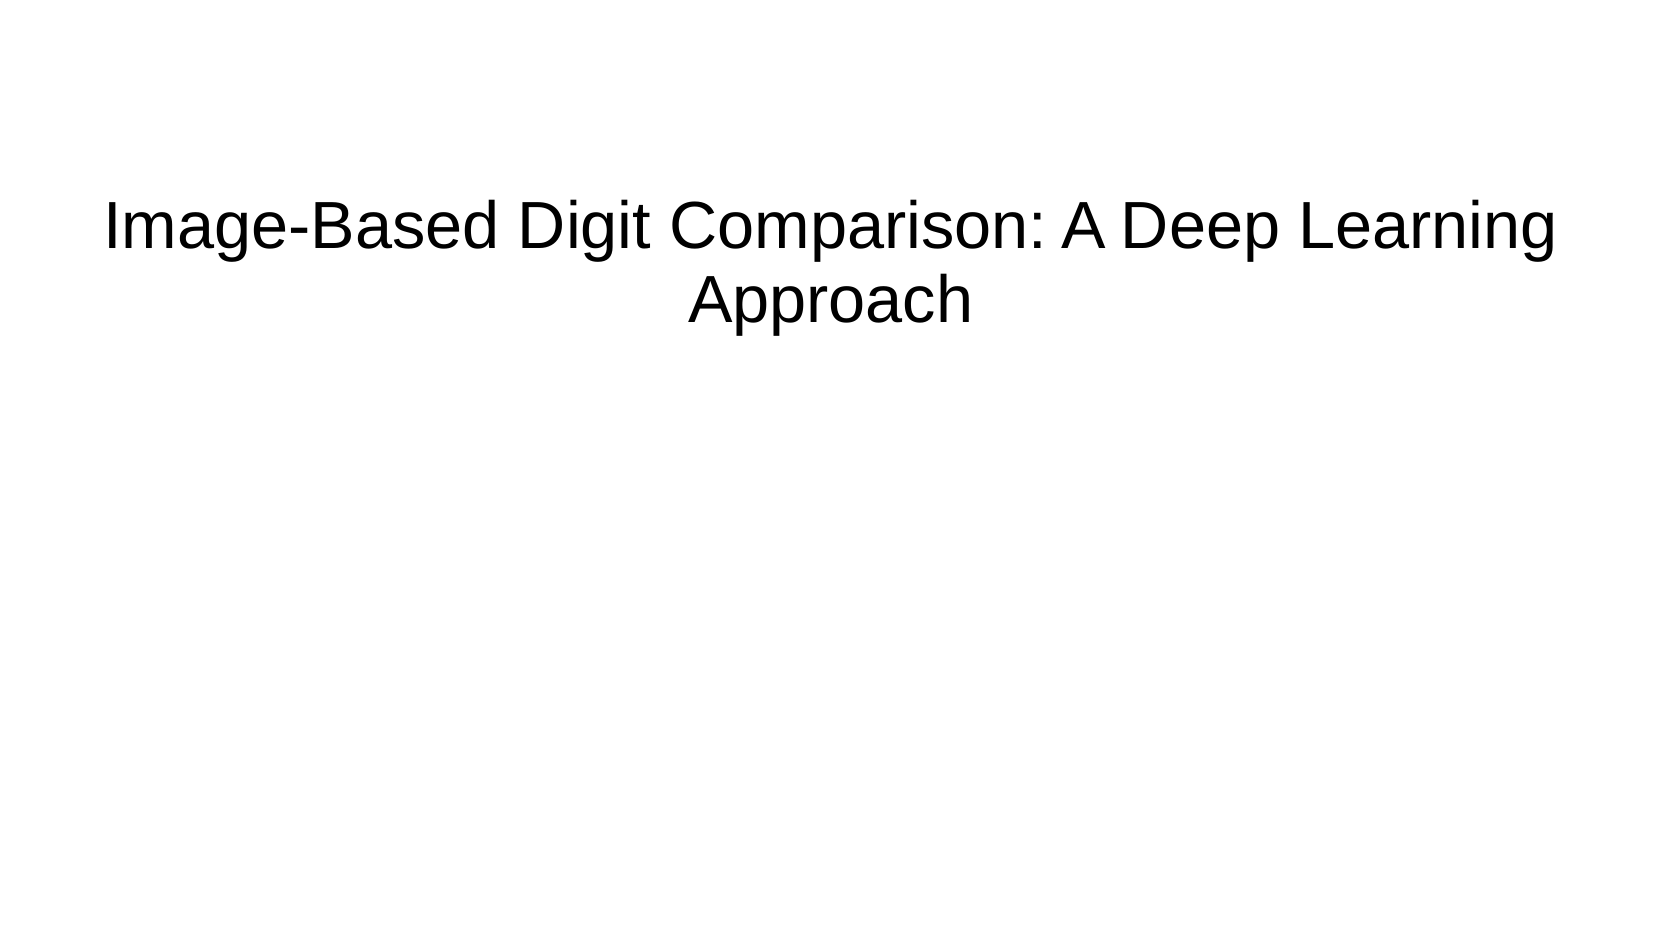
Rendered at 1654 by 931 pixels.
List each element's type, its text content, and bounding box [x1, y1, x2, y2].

subtitle Image-Based Digit Comparison: A Deep Learning Approach [86, 187, 1576, 338]
